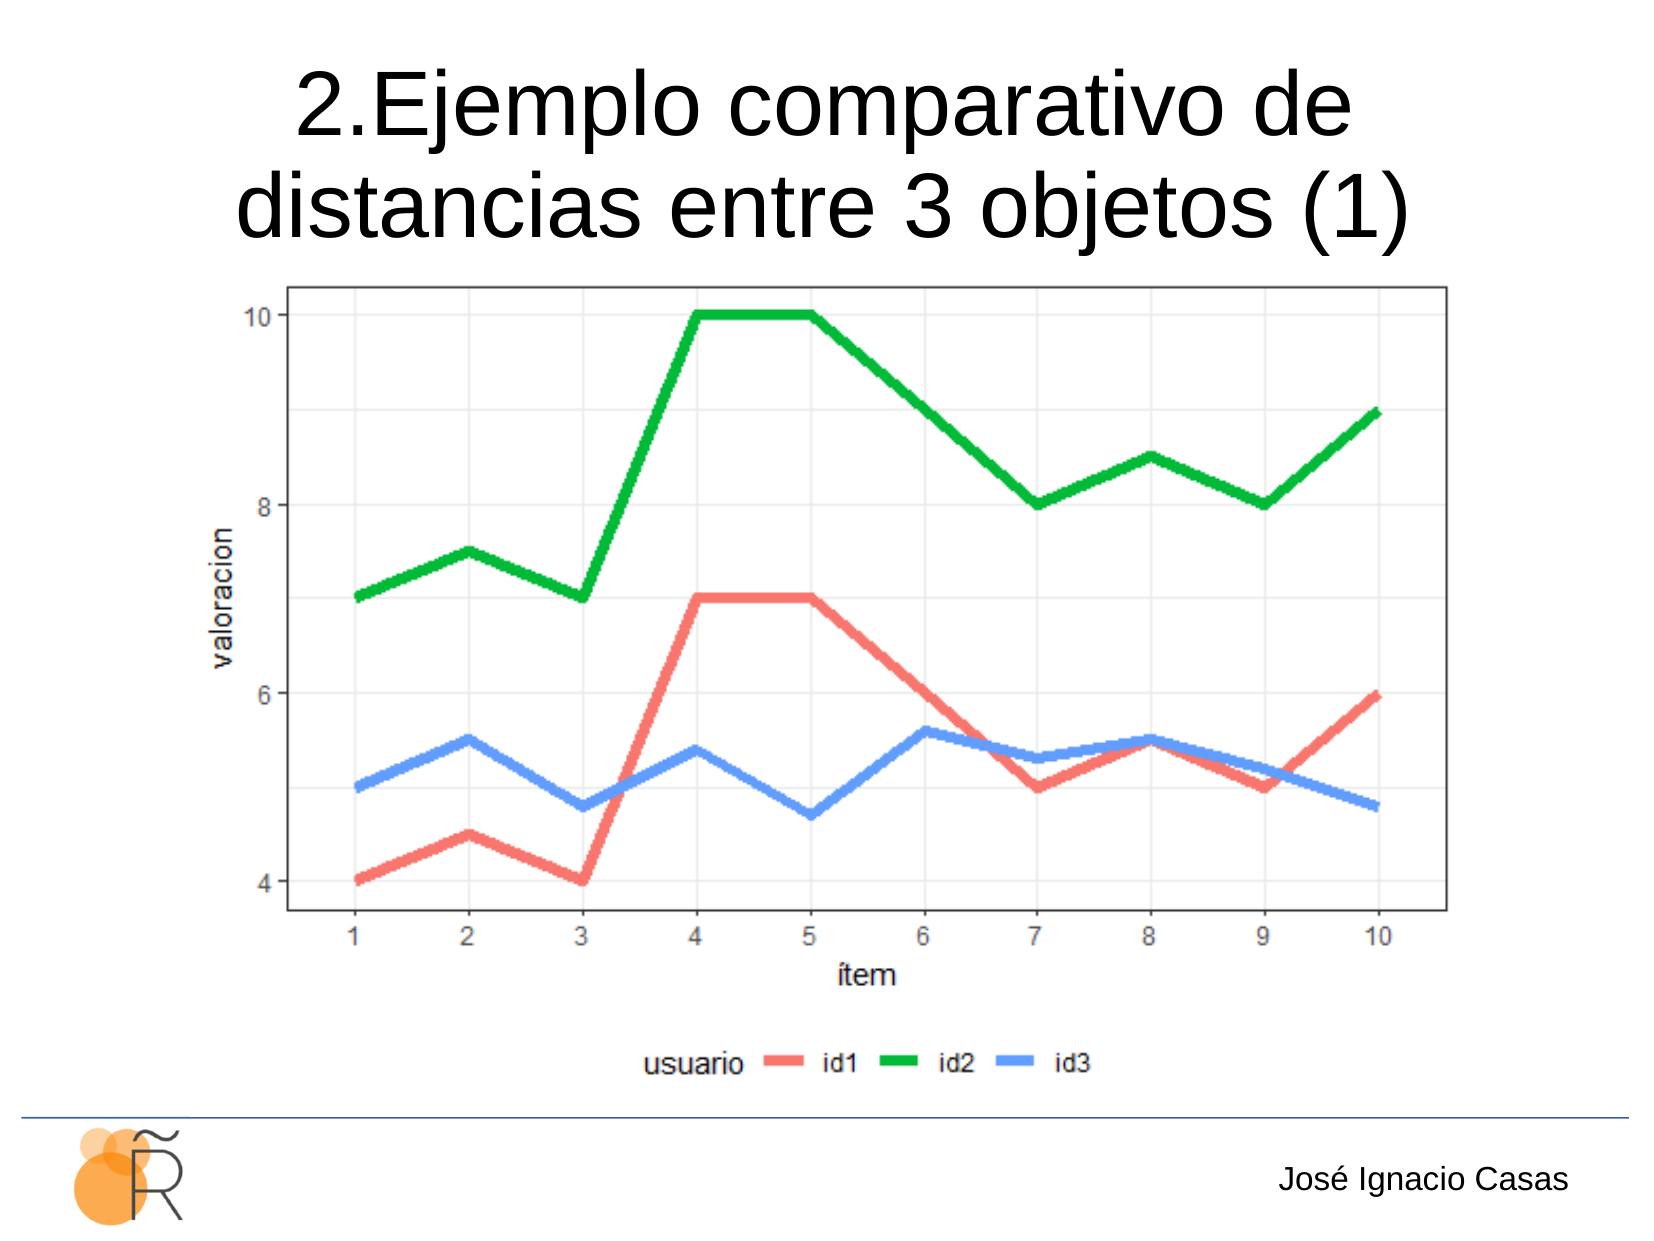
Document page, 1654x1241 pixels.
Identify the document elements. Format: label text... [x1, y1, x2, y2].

title 2.Ejemplo comparativo de distancias entre 3 objetos (1) [82, 49, 1568, 254]
picture [59, 272, 1463, 1117]
picture [59, 1119, 201, 1241]
